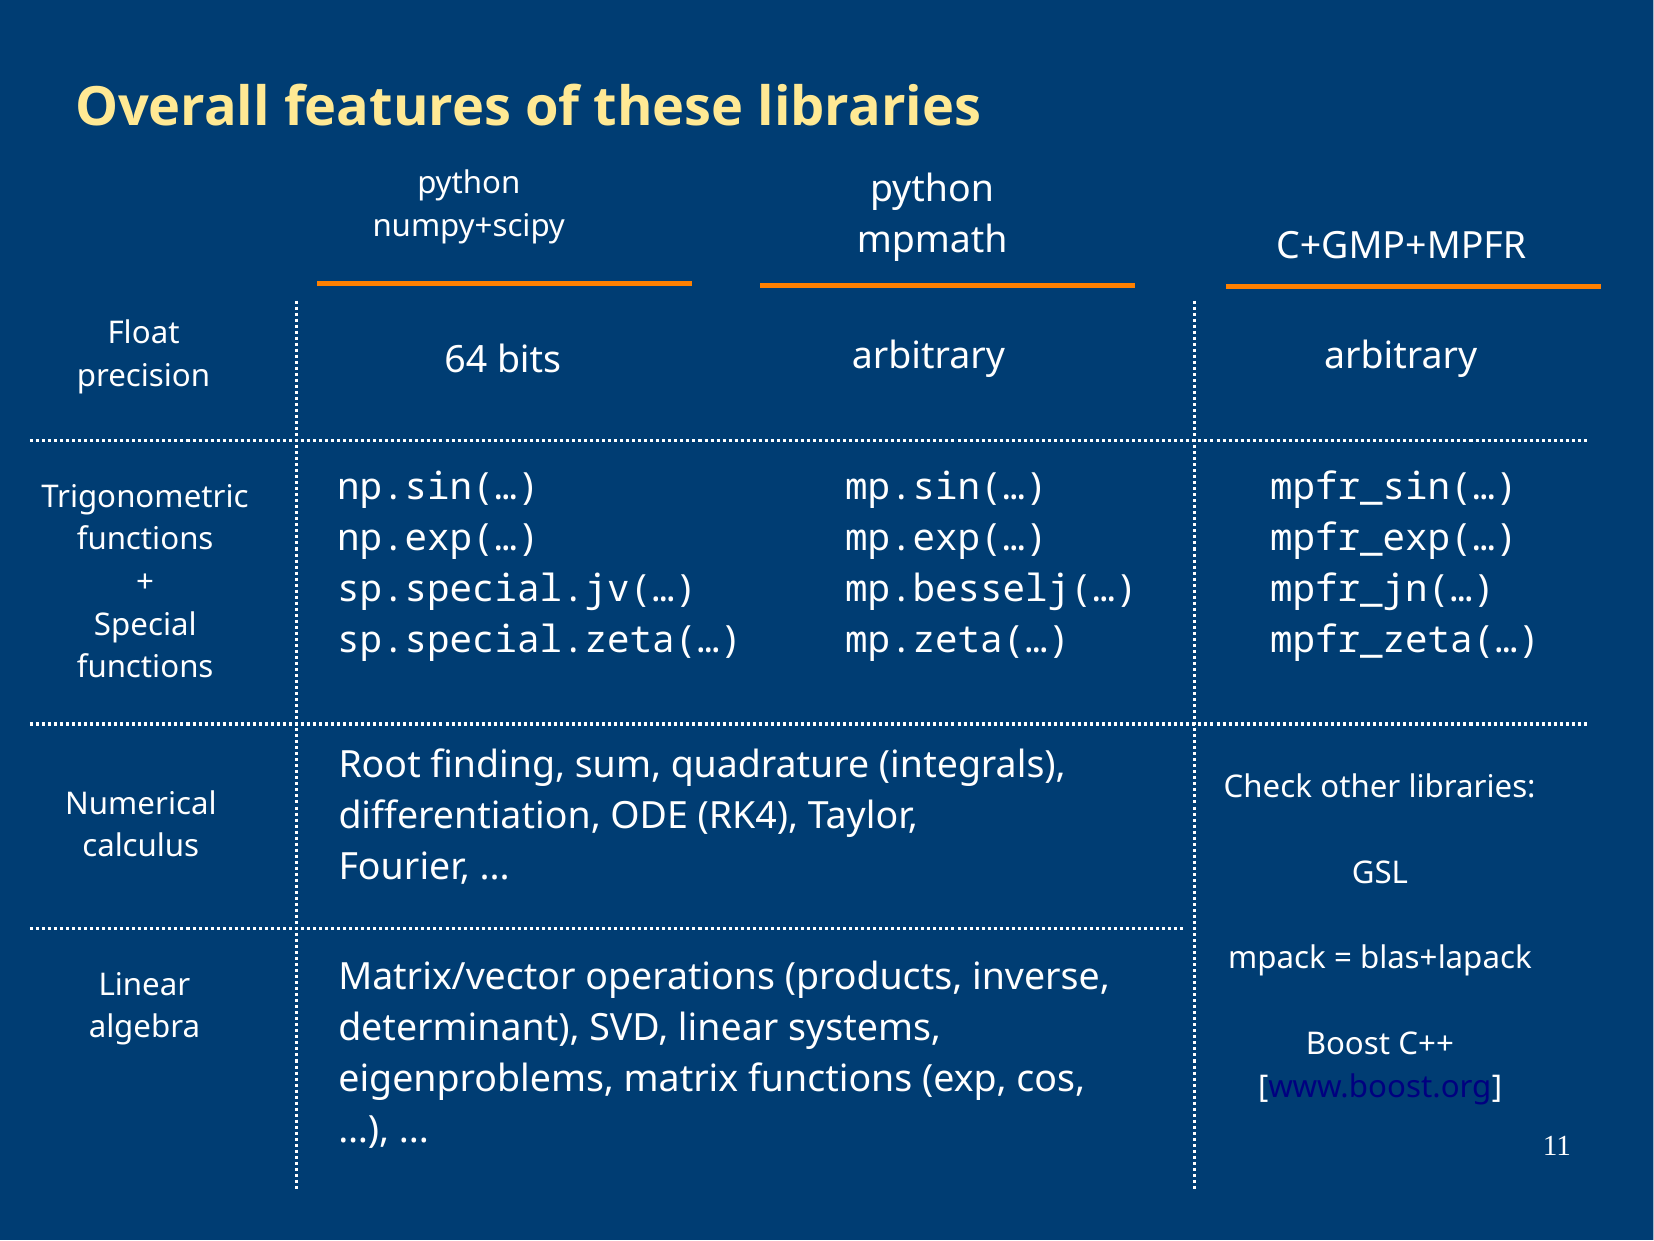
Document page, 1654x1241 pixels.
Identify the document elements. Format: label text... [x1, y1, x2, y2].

text_box 64 bits [429, 324, 642, 401]
text_box python numpy+scipy [357, 152, 678, 281]
text_box Trigonometric functions + Special functions [26, 466, 297, 718]
text_box arbitrary [837, 320, 1109, 397]
text_box np.sin(…) np.exp(…) sp.special.jv(…) sp.special.zeta(…) [322, 452, 830, 704]
text_box Check other libraries: GSL mpack = blas+lapack Boost C++ [www.boost.org] [1209, 757, 1654, 1148]
text_box Float precision [62, 302, 243, 416]
text_box Root finding, sum, quadrature (integrals), differentiation, ODE (RK4), Taylor, Fourier, ... [323, 730, 1103, 917]
text_box arbitrary [1309, 320, 1581, 397]
text_box Matrix/vector operations (products, inverse, determinant), SVD, linear systems, eigenproblems, matrix functions (exp, cos, …), ... [323, 941, 1141, 1185]
text_box Overall features of these libraries [60, 59, 1576, 161]
text_box C+GMP+MPFR [1261, 211, 1654, 287]
text_box Linear algebra [73, 954, 241, 1070]
text_box Numerical calculus [50, 773, 261, 889]
text_box mpfr_sin(…) mpfr_exp(…) mpfr_jn(…) mpfr_zeta(…) [1255, 452, 1654, 705]
text_box python mpmath [842, 154, 1100, 283]
text_box mp.sin(…) mp.exp(…) mp.besselj(…) mp.zeta(…) [830, 452, 1255, 704]
